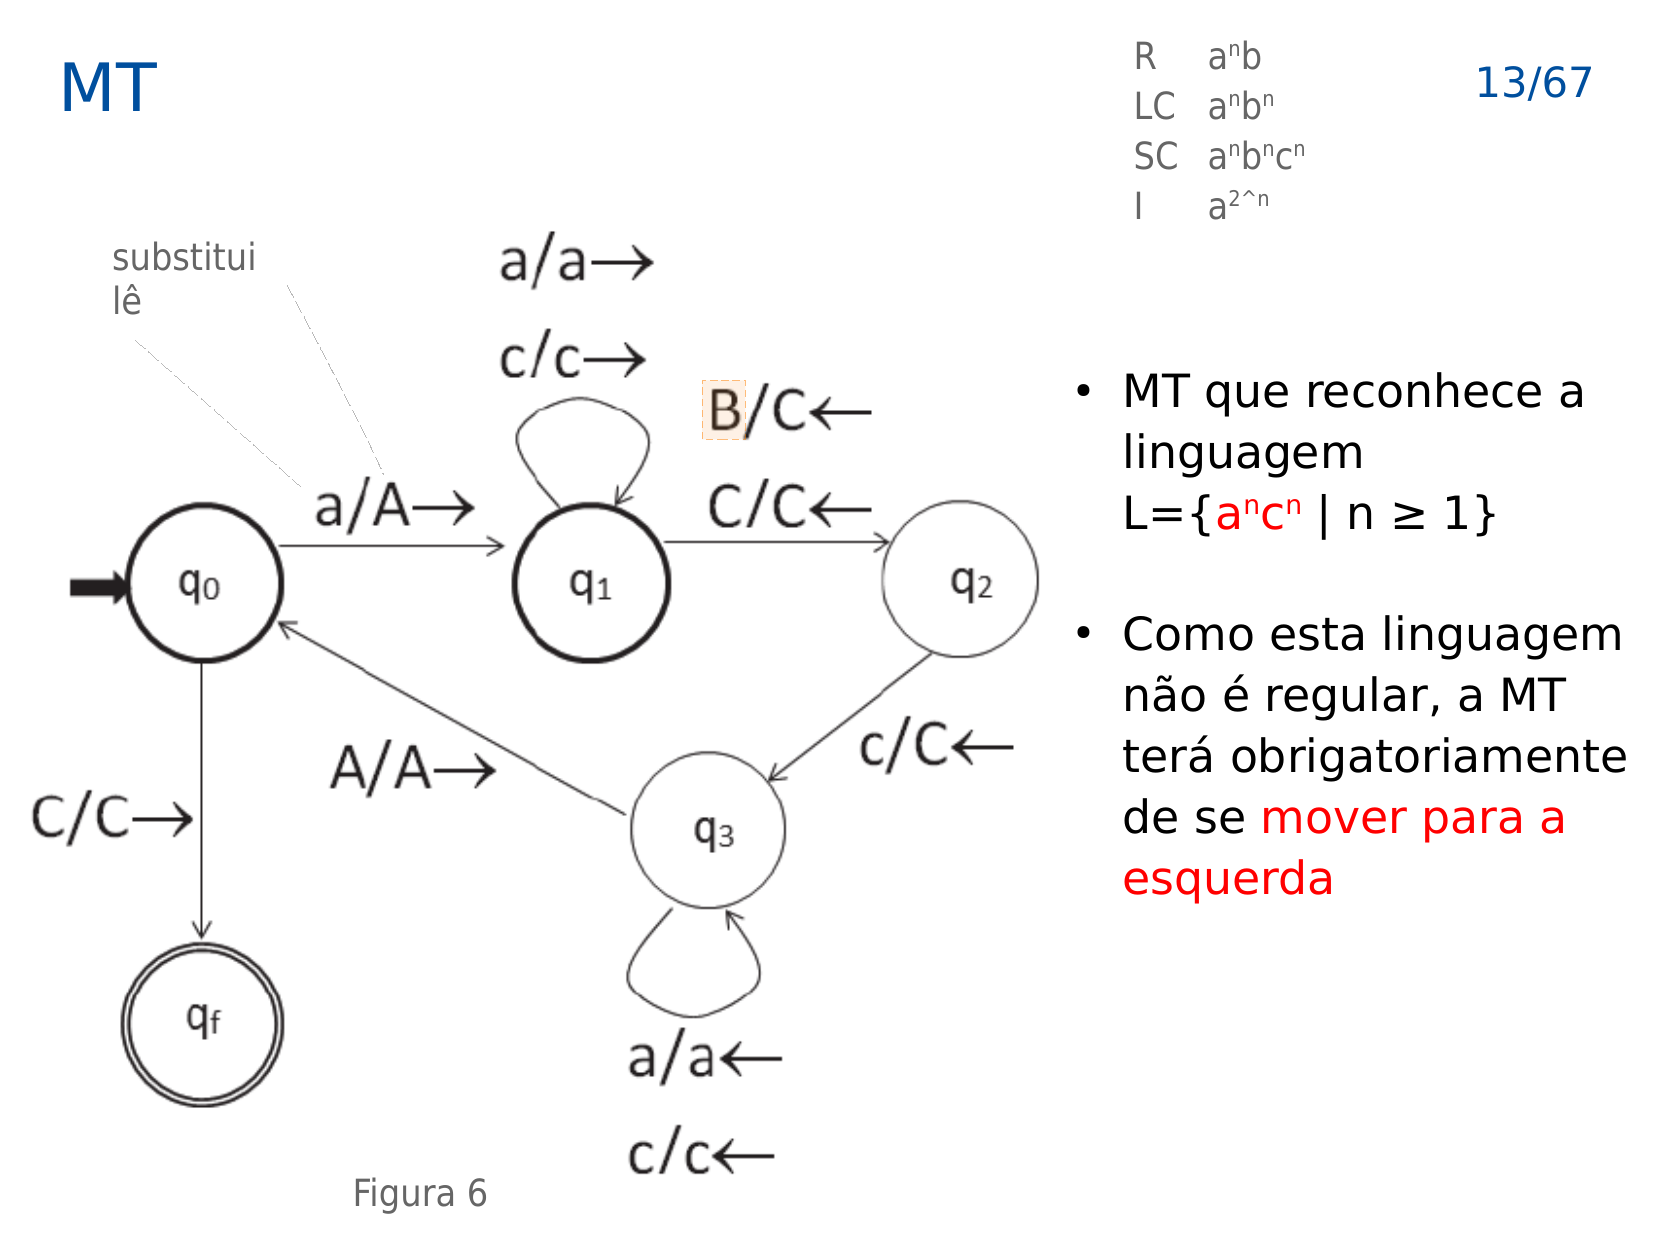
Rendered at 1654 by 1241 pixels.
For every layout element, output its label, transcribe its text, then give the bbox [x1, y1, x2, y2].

title MT [59, 29, 1118, 148]
picture [22, 228, 1047, 1182]
text_box Figura 6 [338, 1164, 536, 1224]
text_box substitui lê [97, 228, 288, 341]
title MT [1377, 29, 1625, 148]
text_box R anb LC anbn SC anbncn I a2^n [1118, 20, 1377, 236]
list MT que reconhece a linguagem L={ancn | n ≥ 1} Como esta linguagem não é regular, a MT terá obrigatoriamente de se mover para a esquerda [1075, 356, 1633, 1182]
text_box [702, 380, 746, 440]
